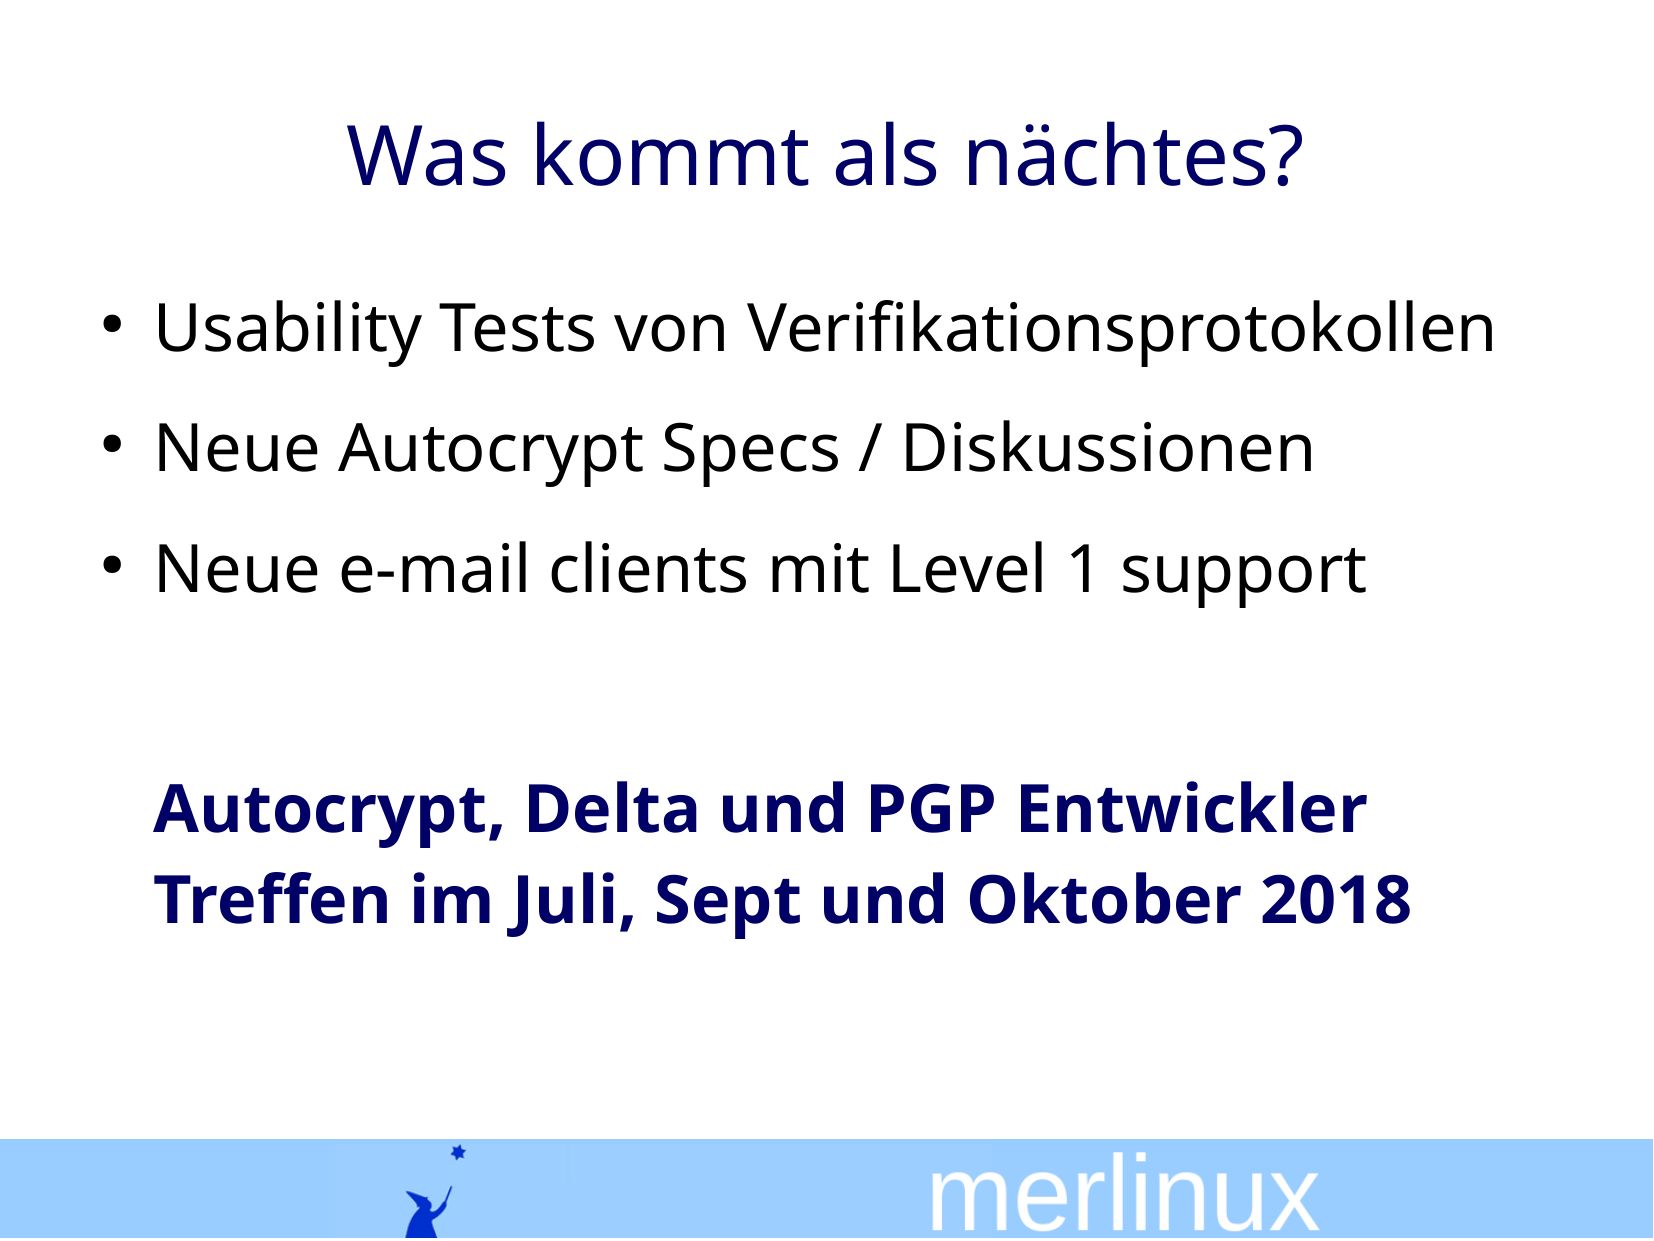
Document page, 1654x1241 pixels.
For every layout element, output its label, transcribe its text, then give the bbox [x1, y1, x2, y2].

list Usability Tests von Verifikationsprotokollen Neue Autocrypt Specs / Diskussionen Neue e-mail clients mit Level 1 support Autocrypt, Delta und PGP Entwickler Treffen im Juli, Sept und Oktober 2018 [82, 280, 1571, 1139]
picture [0, 1139, 1653, 1238]
title Was kommt als nächtes? [82, 49, 1571, 257]
